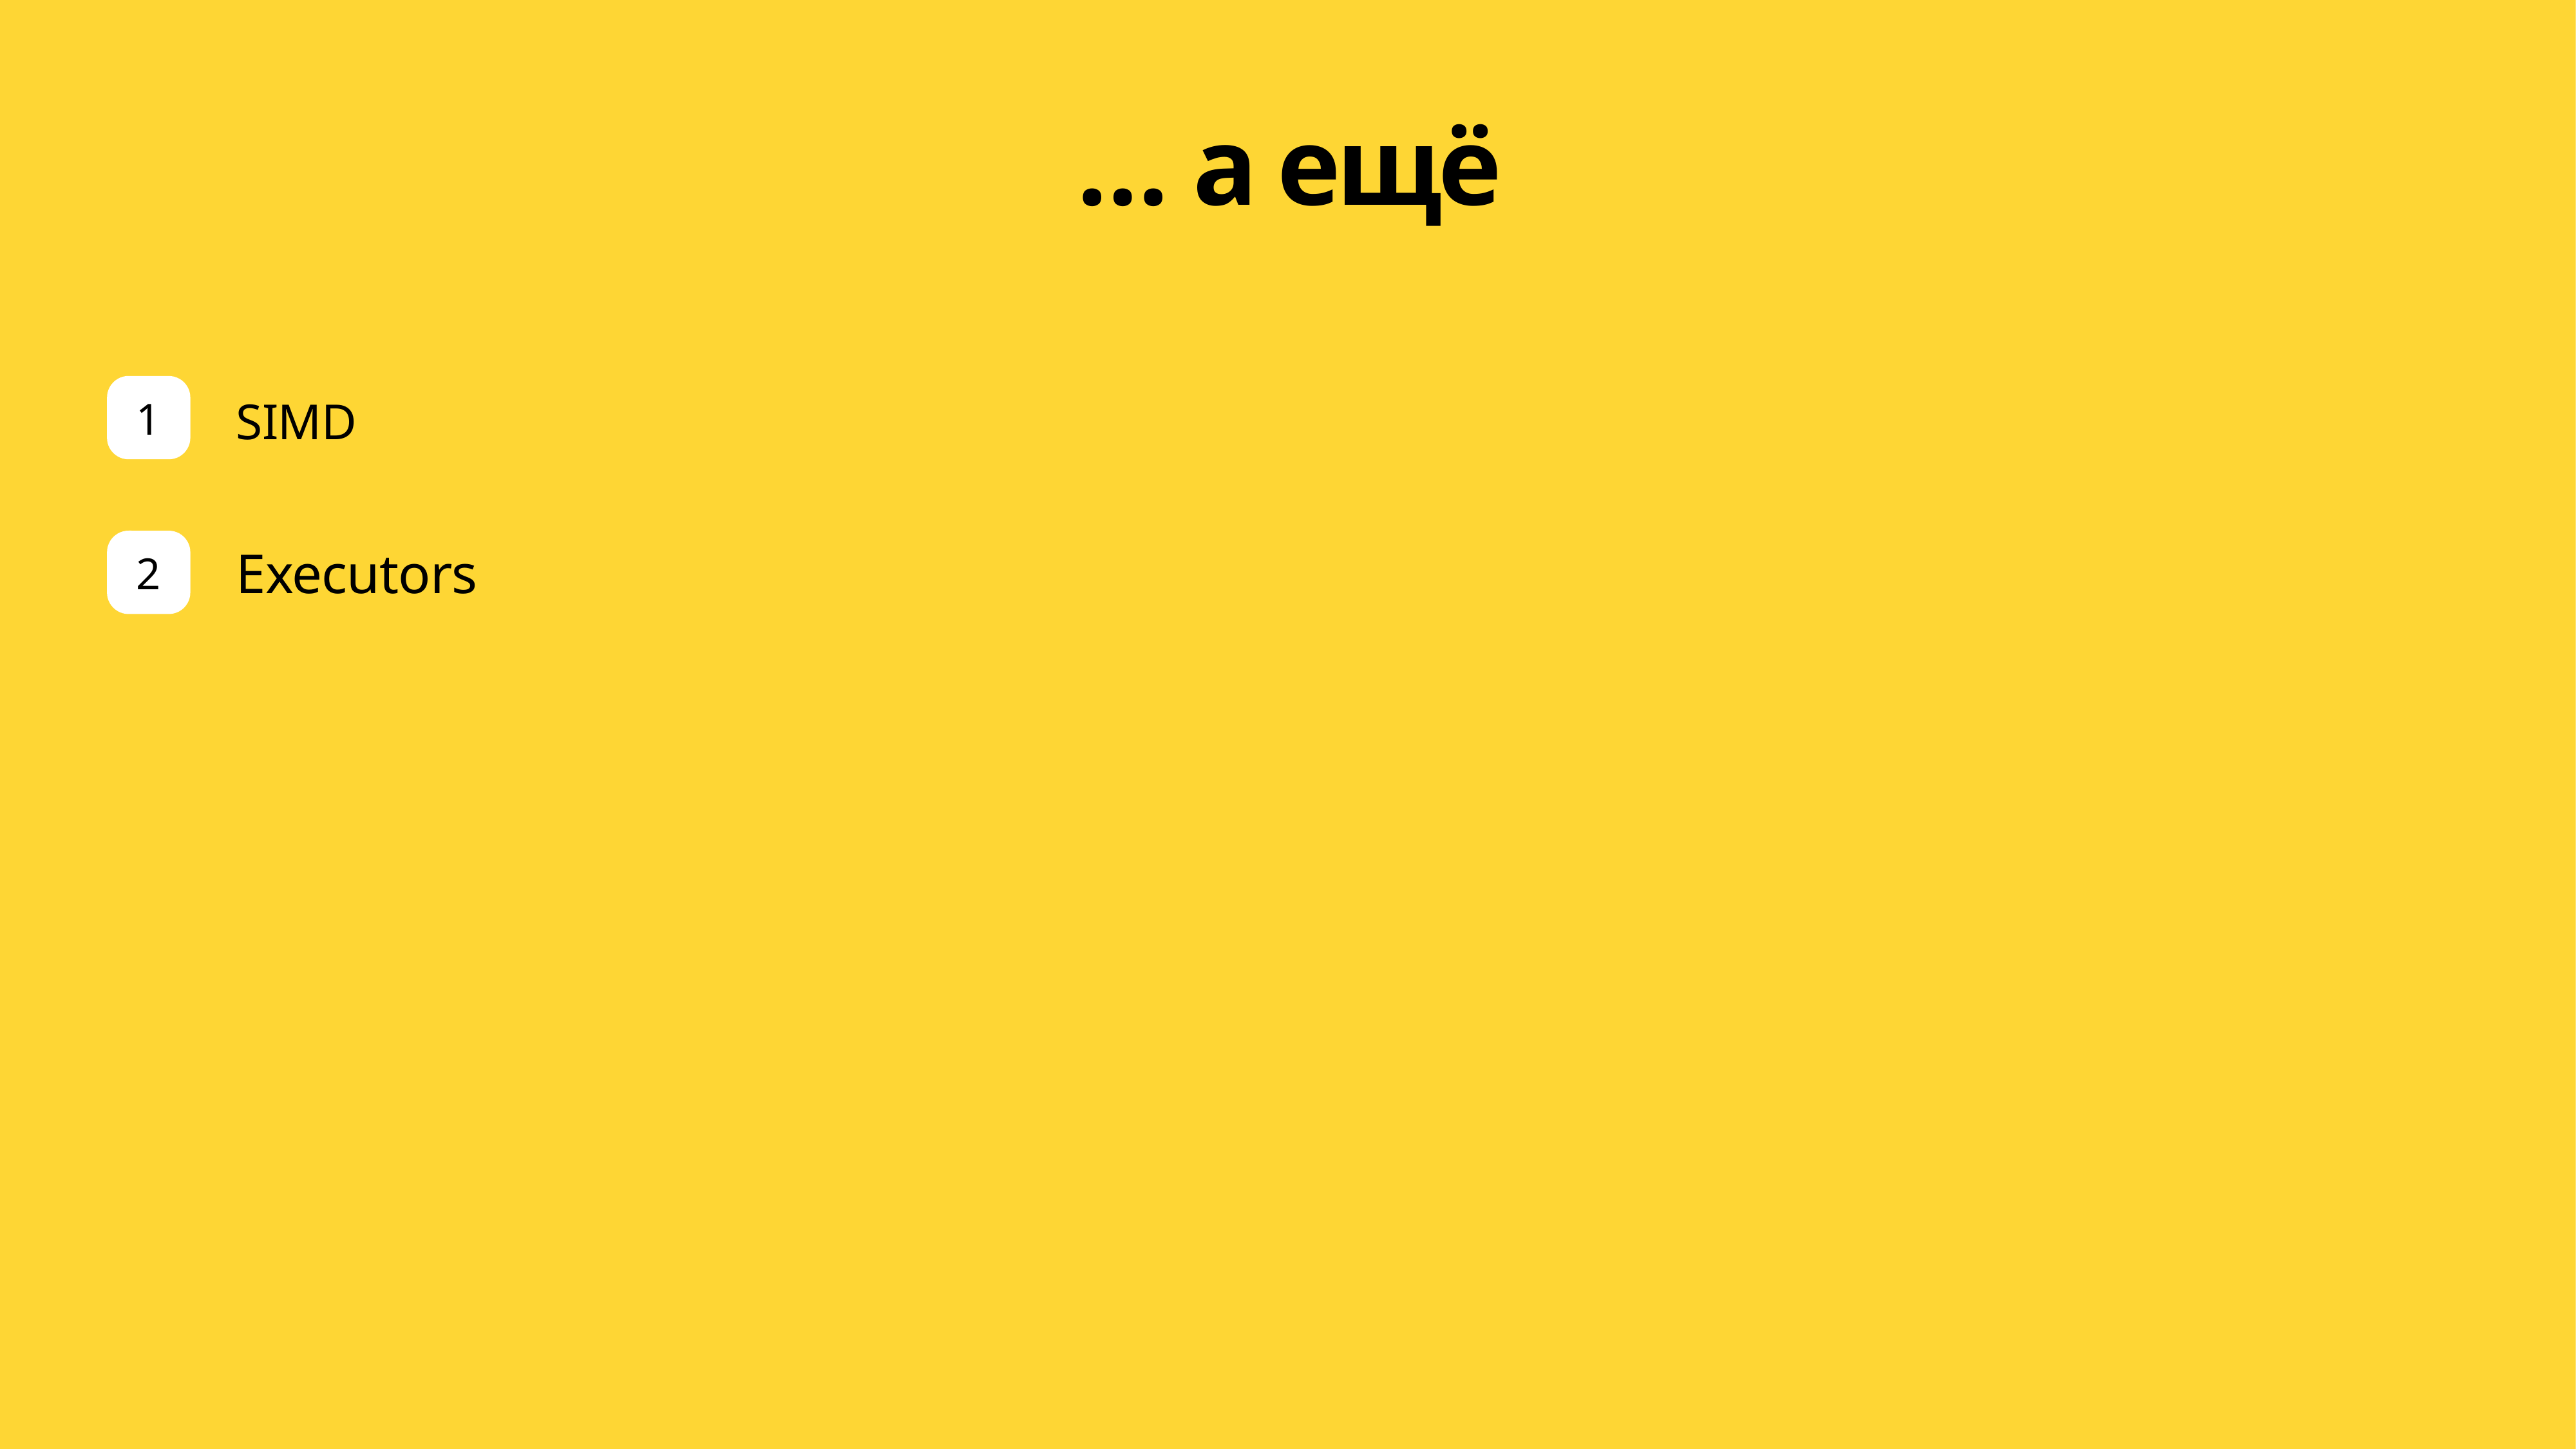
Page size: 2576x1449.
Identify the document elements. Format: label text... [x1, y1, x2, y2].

text_box SIMD [236, 395, 1019, 450]
text_box 1 [107, 375, 191, 460]
text_box Executors [236, 550, 1059, 605]
text_box 2 [107, 530, 191, 614]
title … а ещё [106, 101, 2473, 228]
